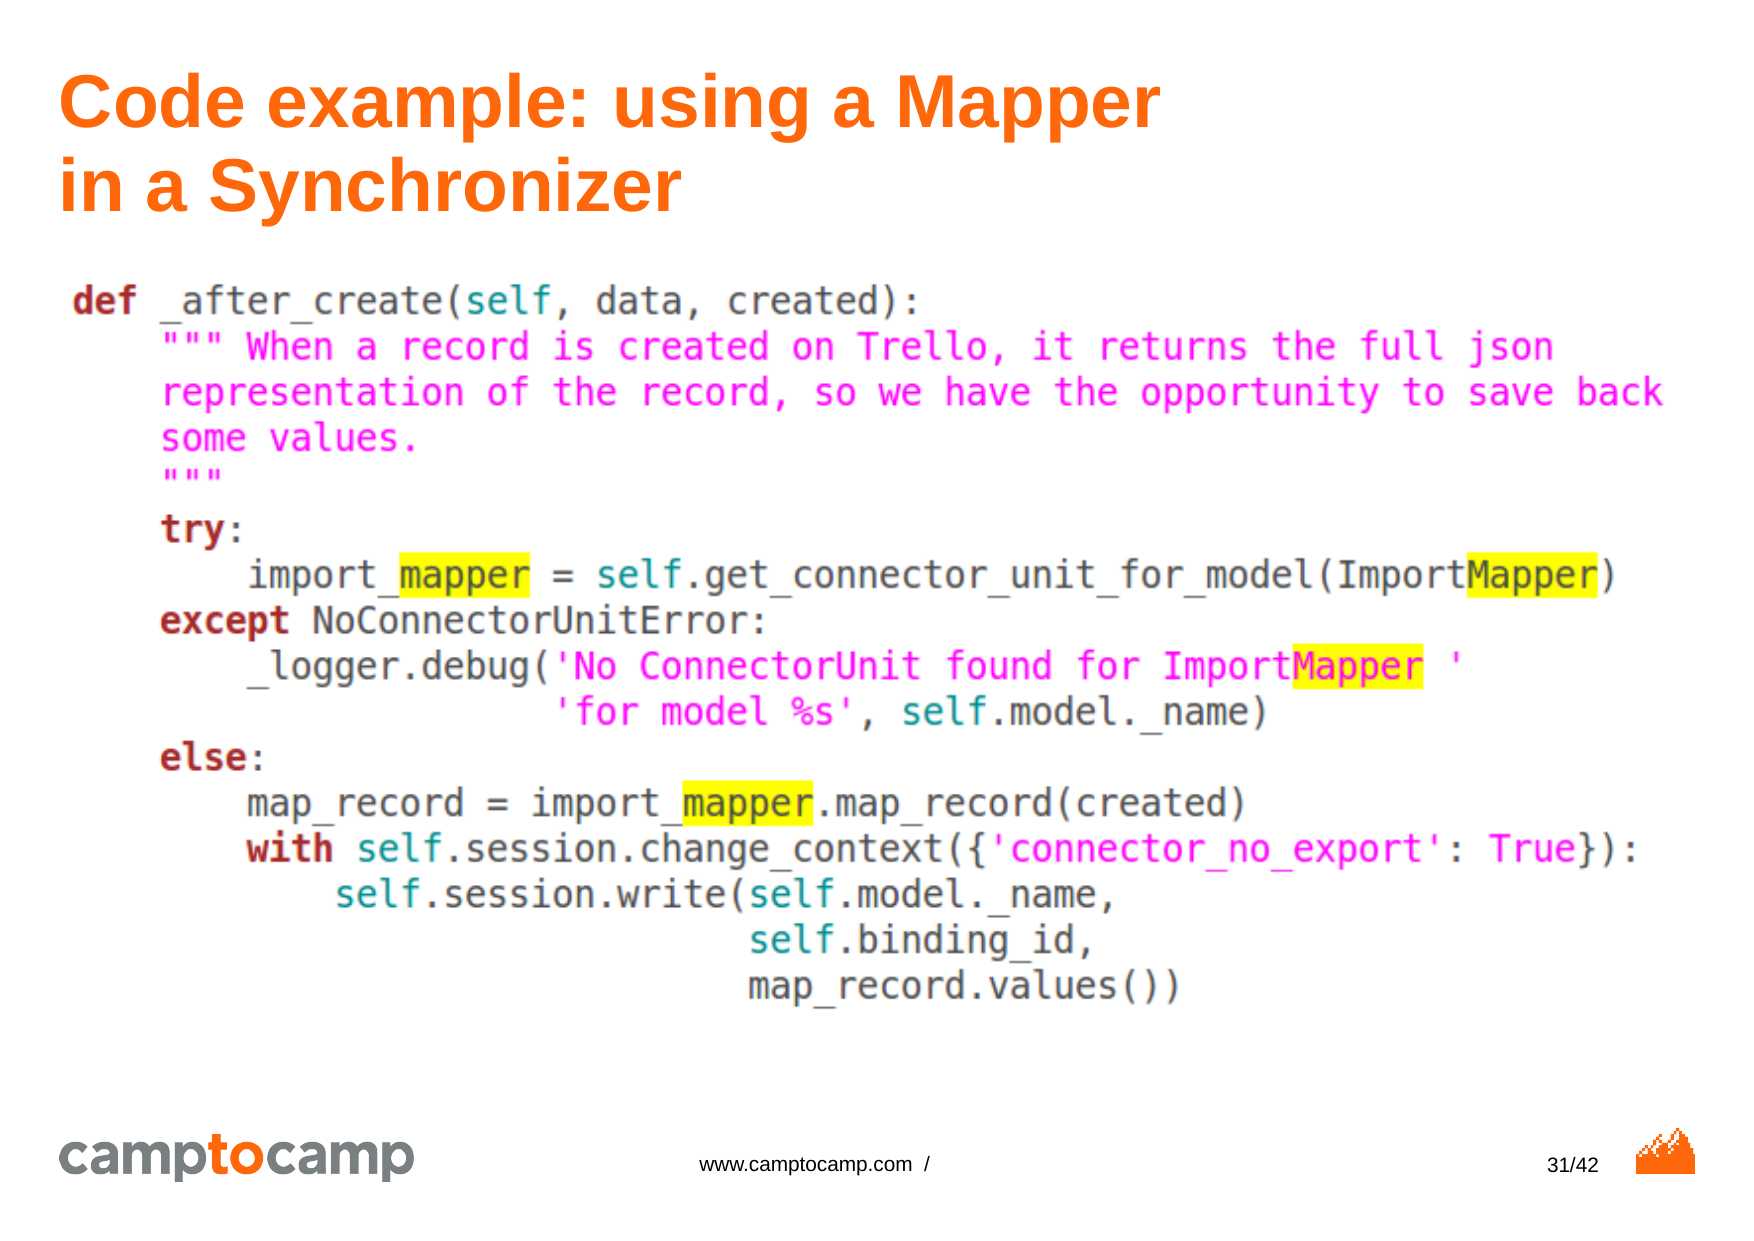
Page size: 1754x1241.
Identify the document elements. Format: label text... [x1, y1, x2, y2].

picture [1636, 1128, 1695, 1174]
picture [59, 265, 1713, 1029]
title Code example: using a Mapper in a Synchronizer [59, 59, 1695, 247]
picture [59, 1134, 414, 1182]
